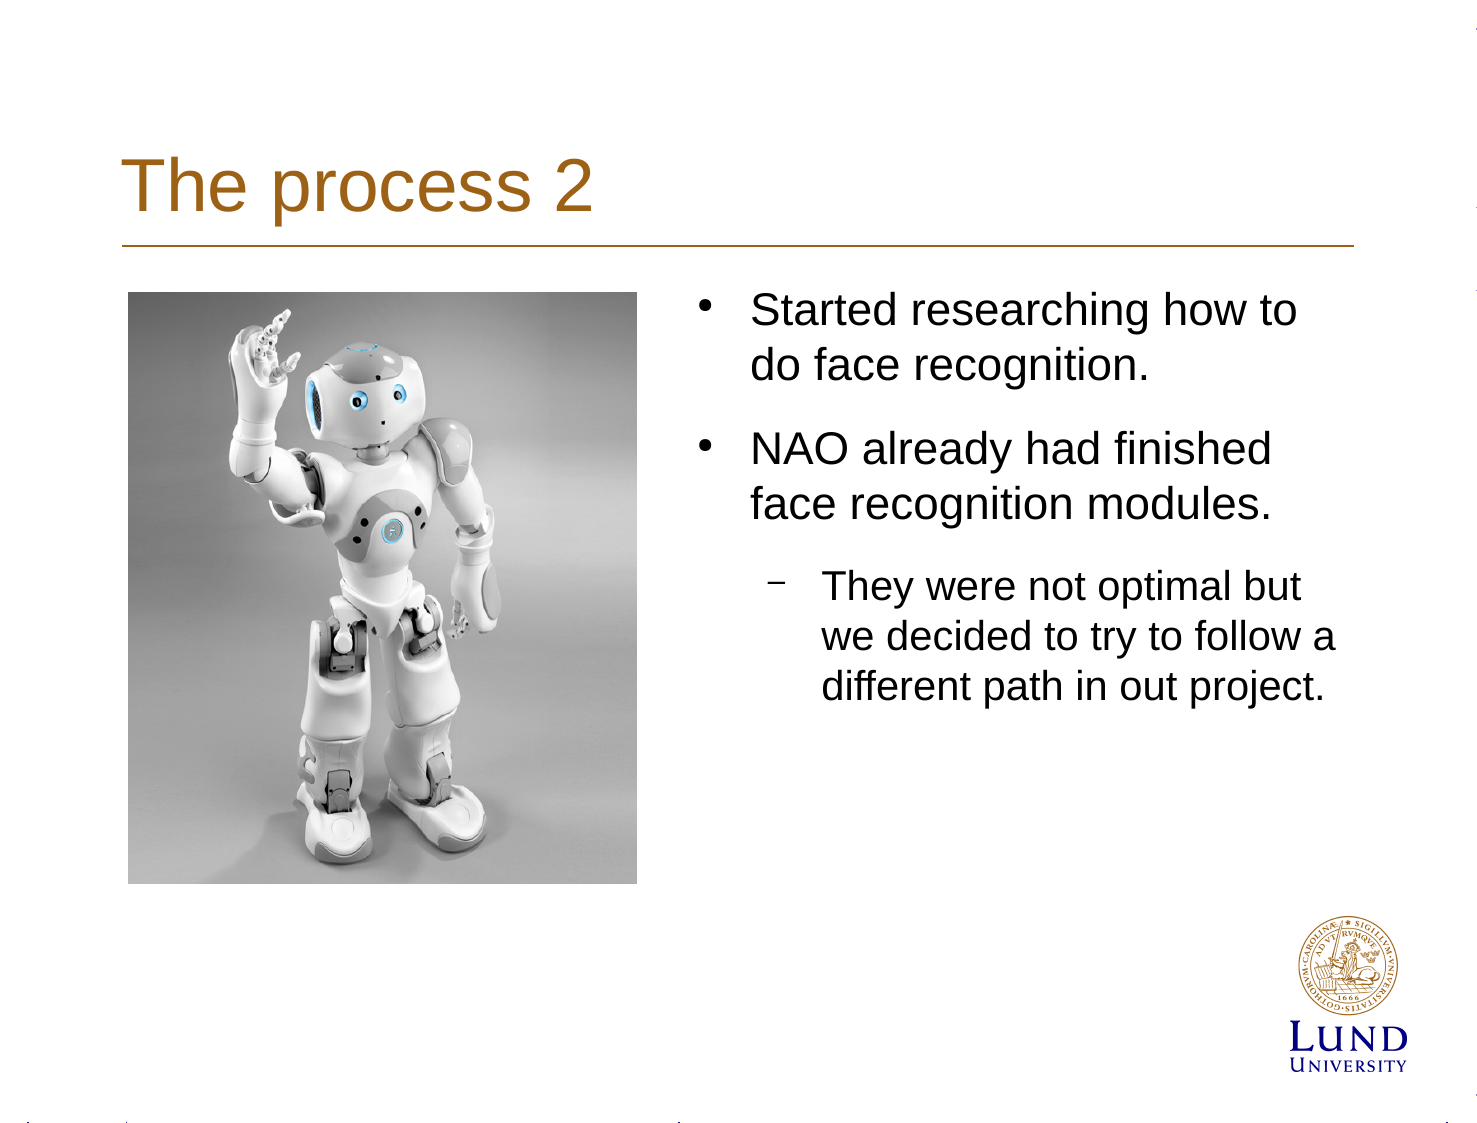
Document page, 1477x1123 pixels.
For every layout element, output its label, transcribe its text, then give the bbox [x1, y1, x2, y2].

picture [128, 292, 637, 884]
list Started researching how to do face recognition. NAO already had finished face recognition modules. They were not optimal but we decided to try to follow a different path in out project. [664, 272, 1356, 849]
picture [1290, 916, 1407, 1072]
list [121, 273, 636, 884]
title The process 2 [105, 46, 1354, 234]
